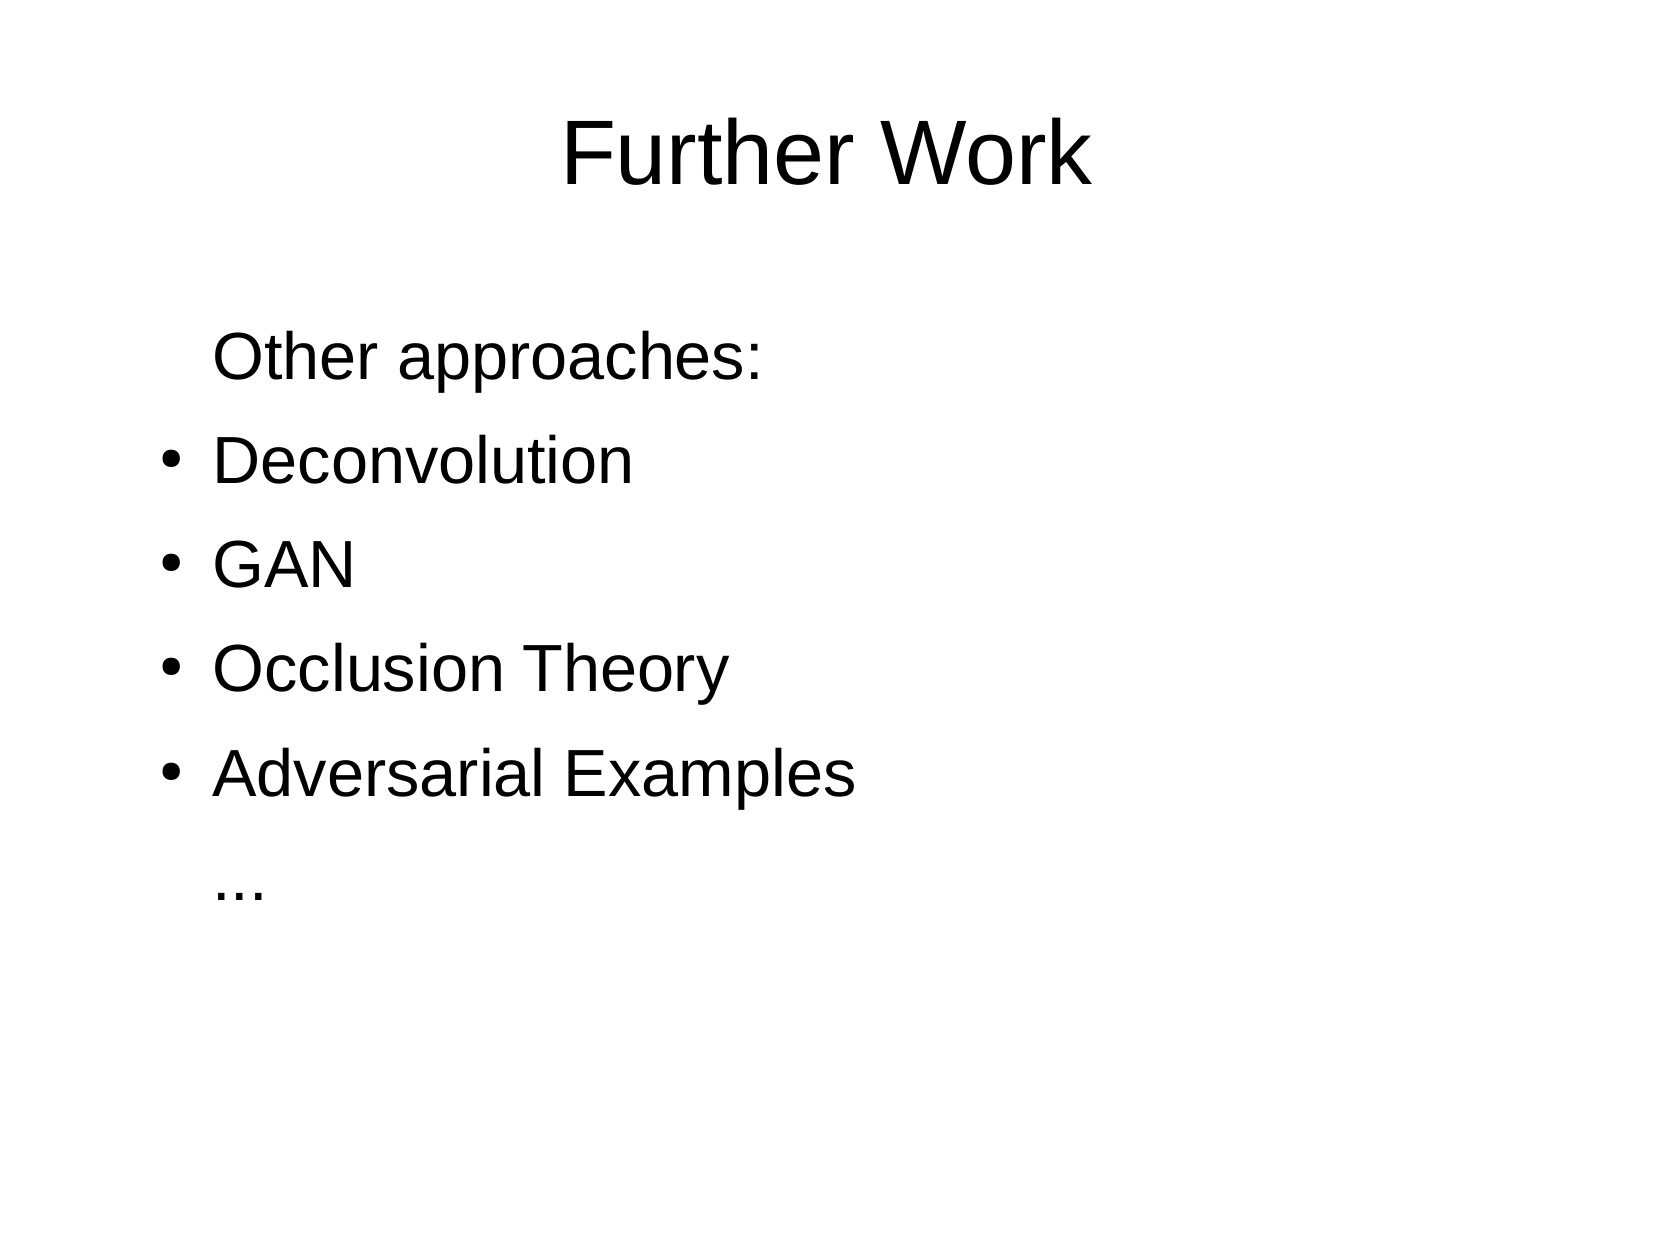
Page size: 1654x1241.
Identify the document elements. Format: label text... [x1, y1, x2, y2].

title Further Work [82, 49, 1571, 257]
list Other approaches: Deconvolution GAN Occlusion Theory Adversarial Examples ... [141, 318, 1630, 1241]
